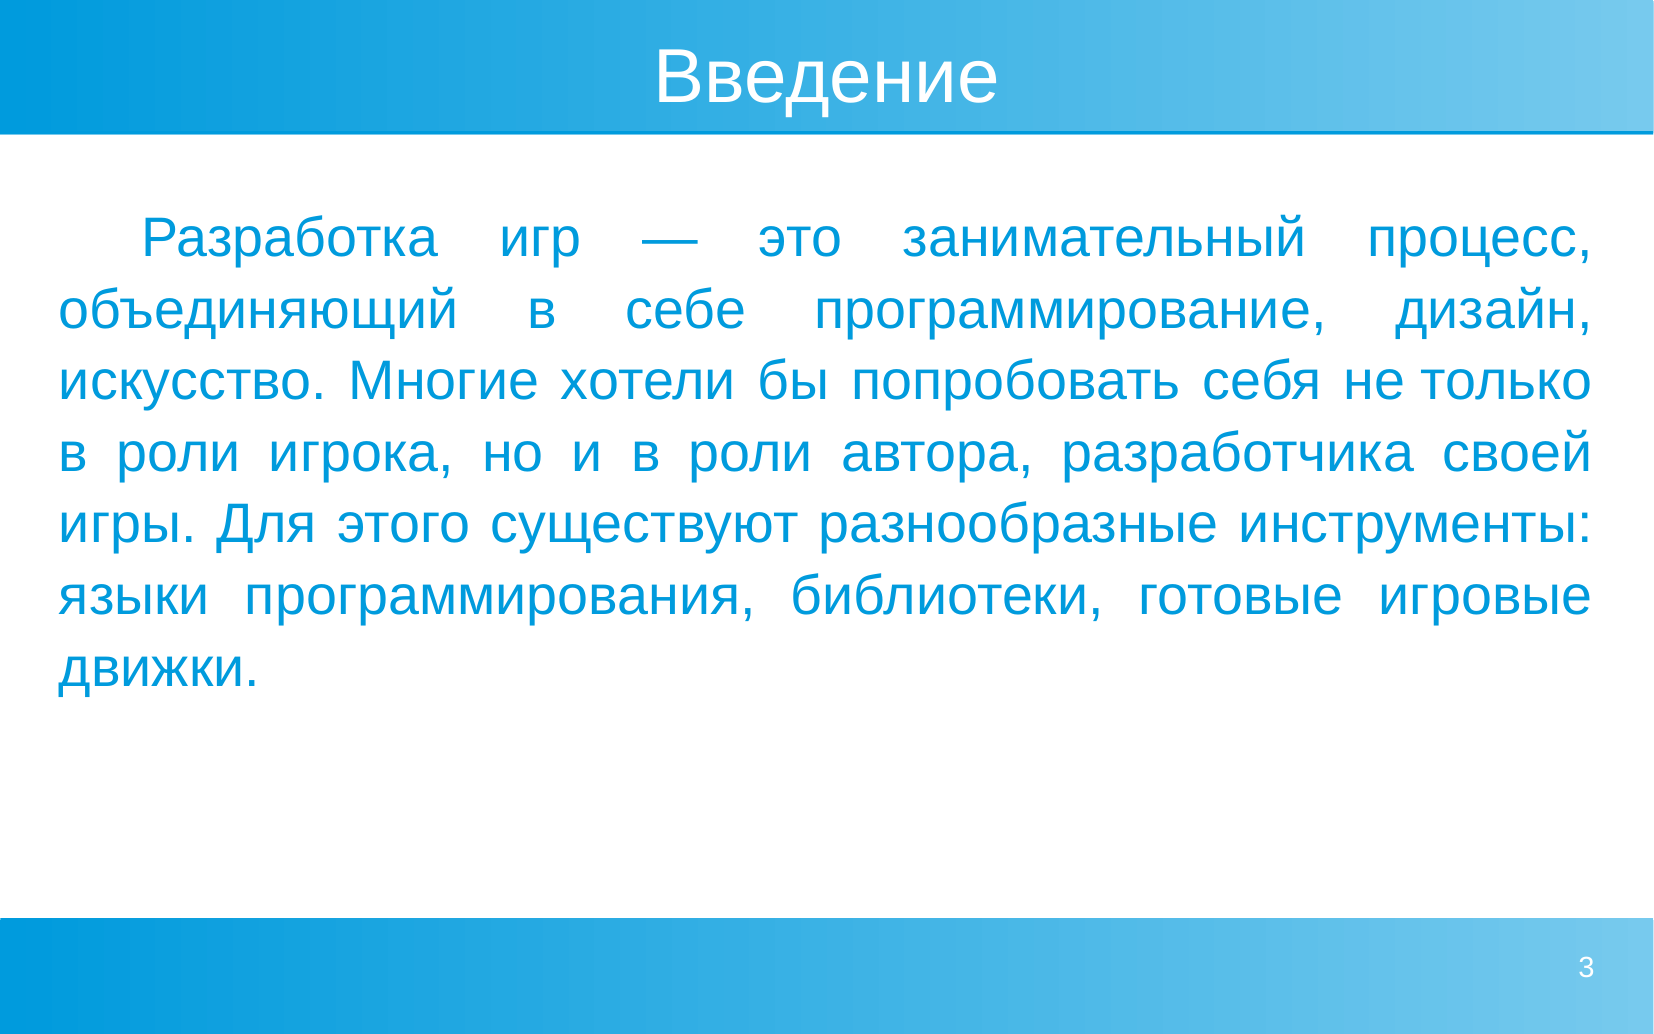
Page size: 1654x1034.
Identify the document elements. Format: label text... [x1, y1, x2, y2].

list Разработка игр — это занимательный процесс, объединяющий в себе программирование, дизайн, искусство. Многие хотели бы попробовать себя не только в роли игрока, но и в роли автора, разработчика своей игры. Для этого существуют разнообразные инструменты: языки программирования, библиотеки, готовые игровые движки. [59, 196, 1595, 853]
title Введение [59, 32, 1595, 120]
